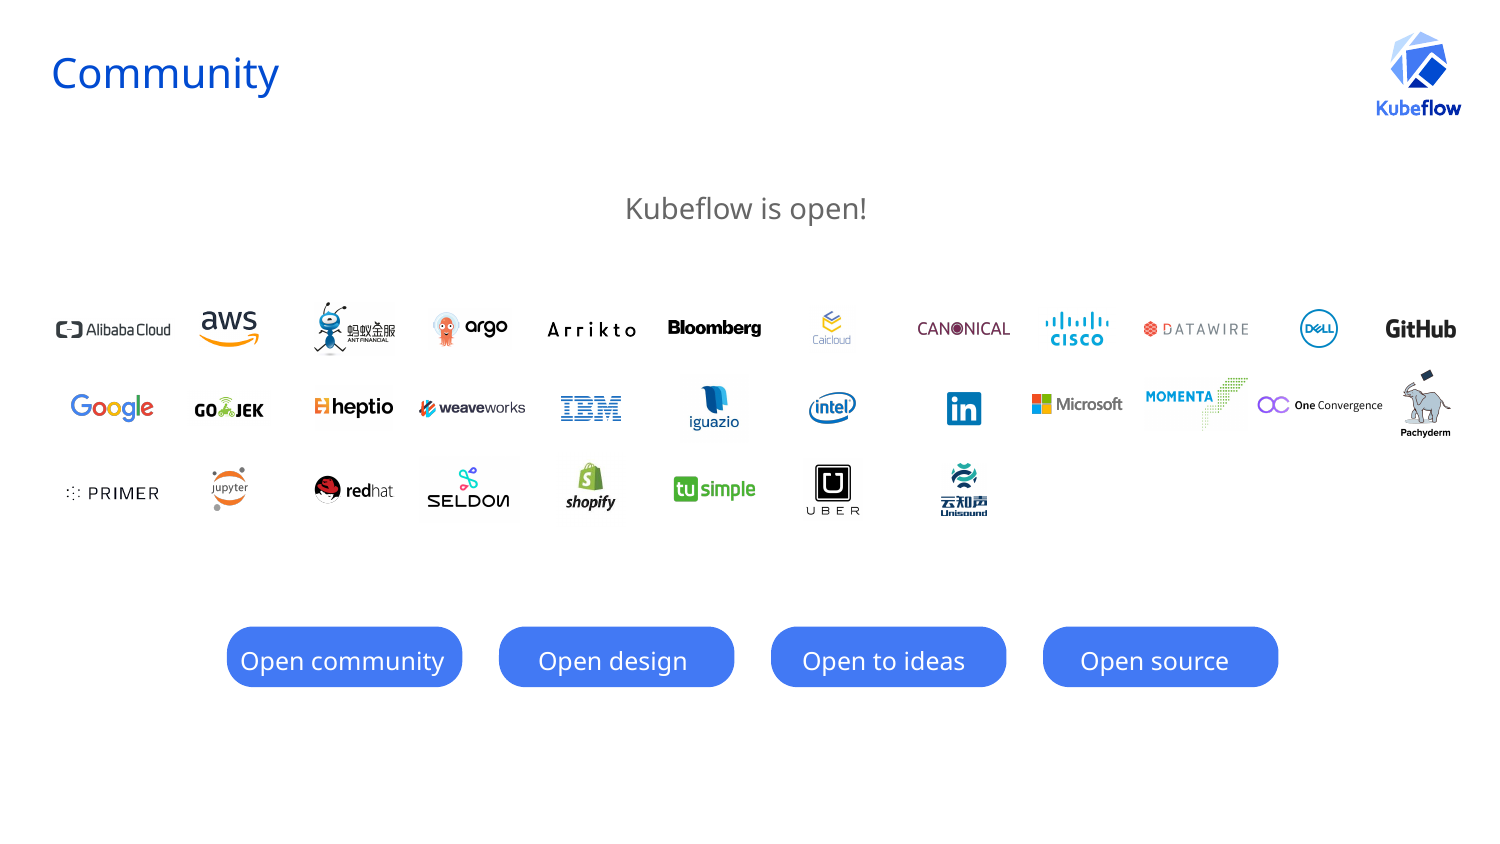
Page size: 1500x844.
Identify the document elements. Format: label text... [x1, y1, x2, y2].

text_box Open community [221, 626, 464, 691]
text_box Open to ideas [762, 626, 1006, 691]
list Kubeflow is open! [0, 184, 1500, 660]
text_box Open design [492, 626, 735, 691]
title Community [51, 47, 1449, 184]
text_box Open source [1033, 626, 1276, 691]
